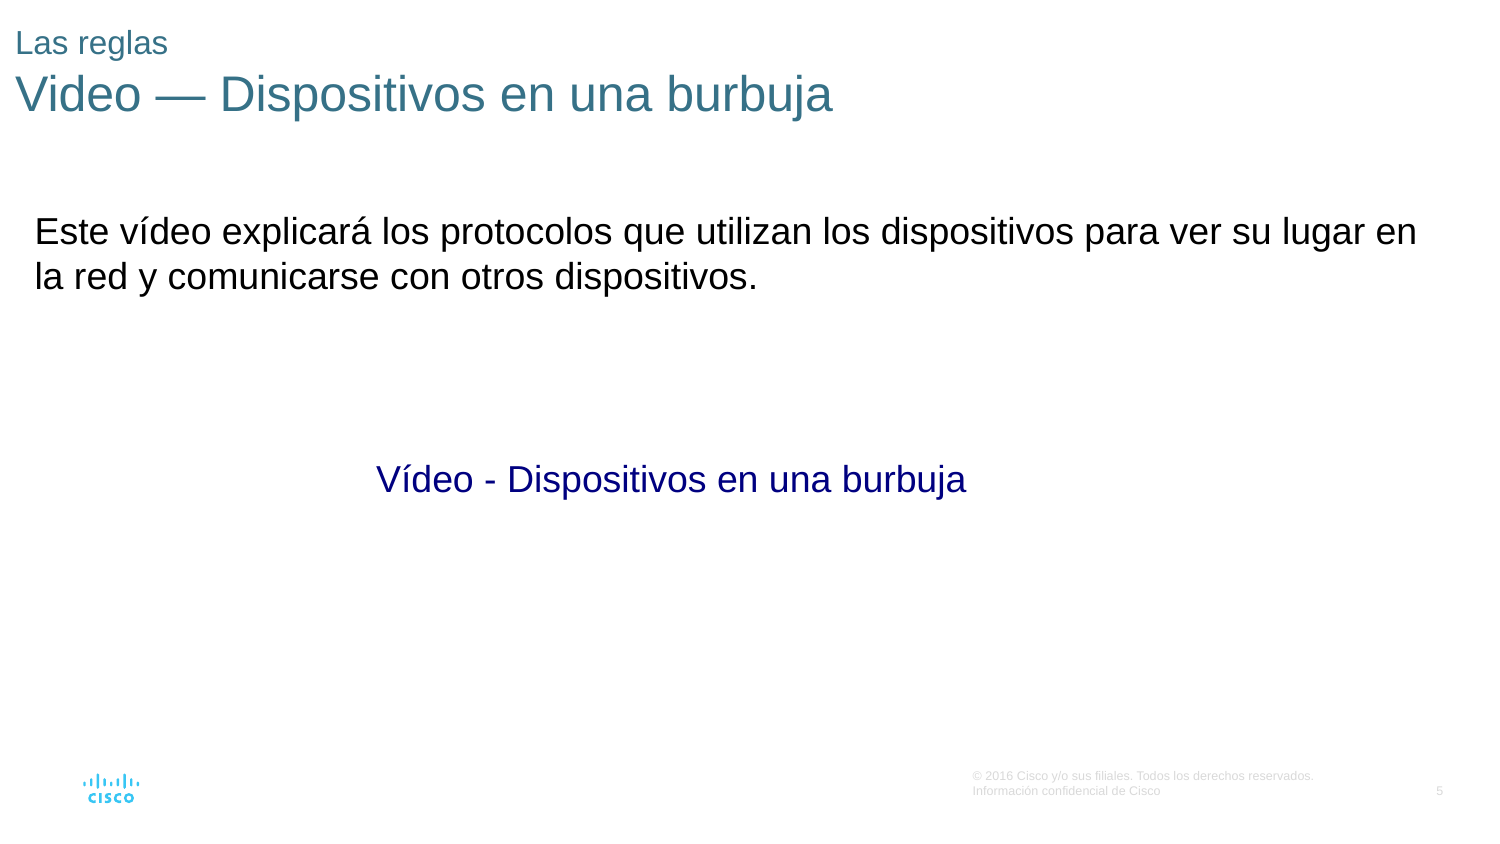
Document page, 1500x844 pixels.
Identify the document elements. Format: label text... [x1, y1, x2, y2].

text_box Vídeo - Dispositivos en una burbuja [361, 451, 1180, 527]
title Las reglas Video — Dispositivos en una burbuja [0, 6, 1500, 137]
list Este vídeo explicará los protocolos que utilizan los dispositivos para ver su lugar en la red y comunicarse con otros dispositivos. [19, 136, 1472, 343]
